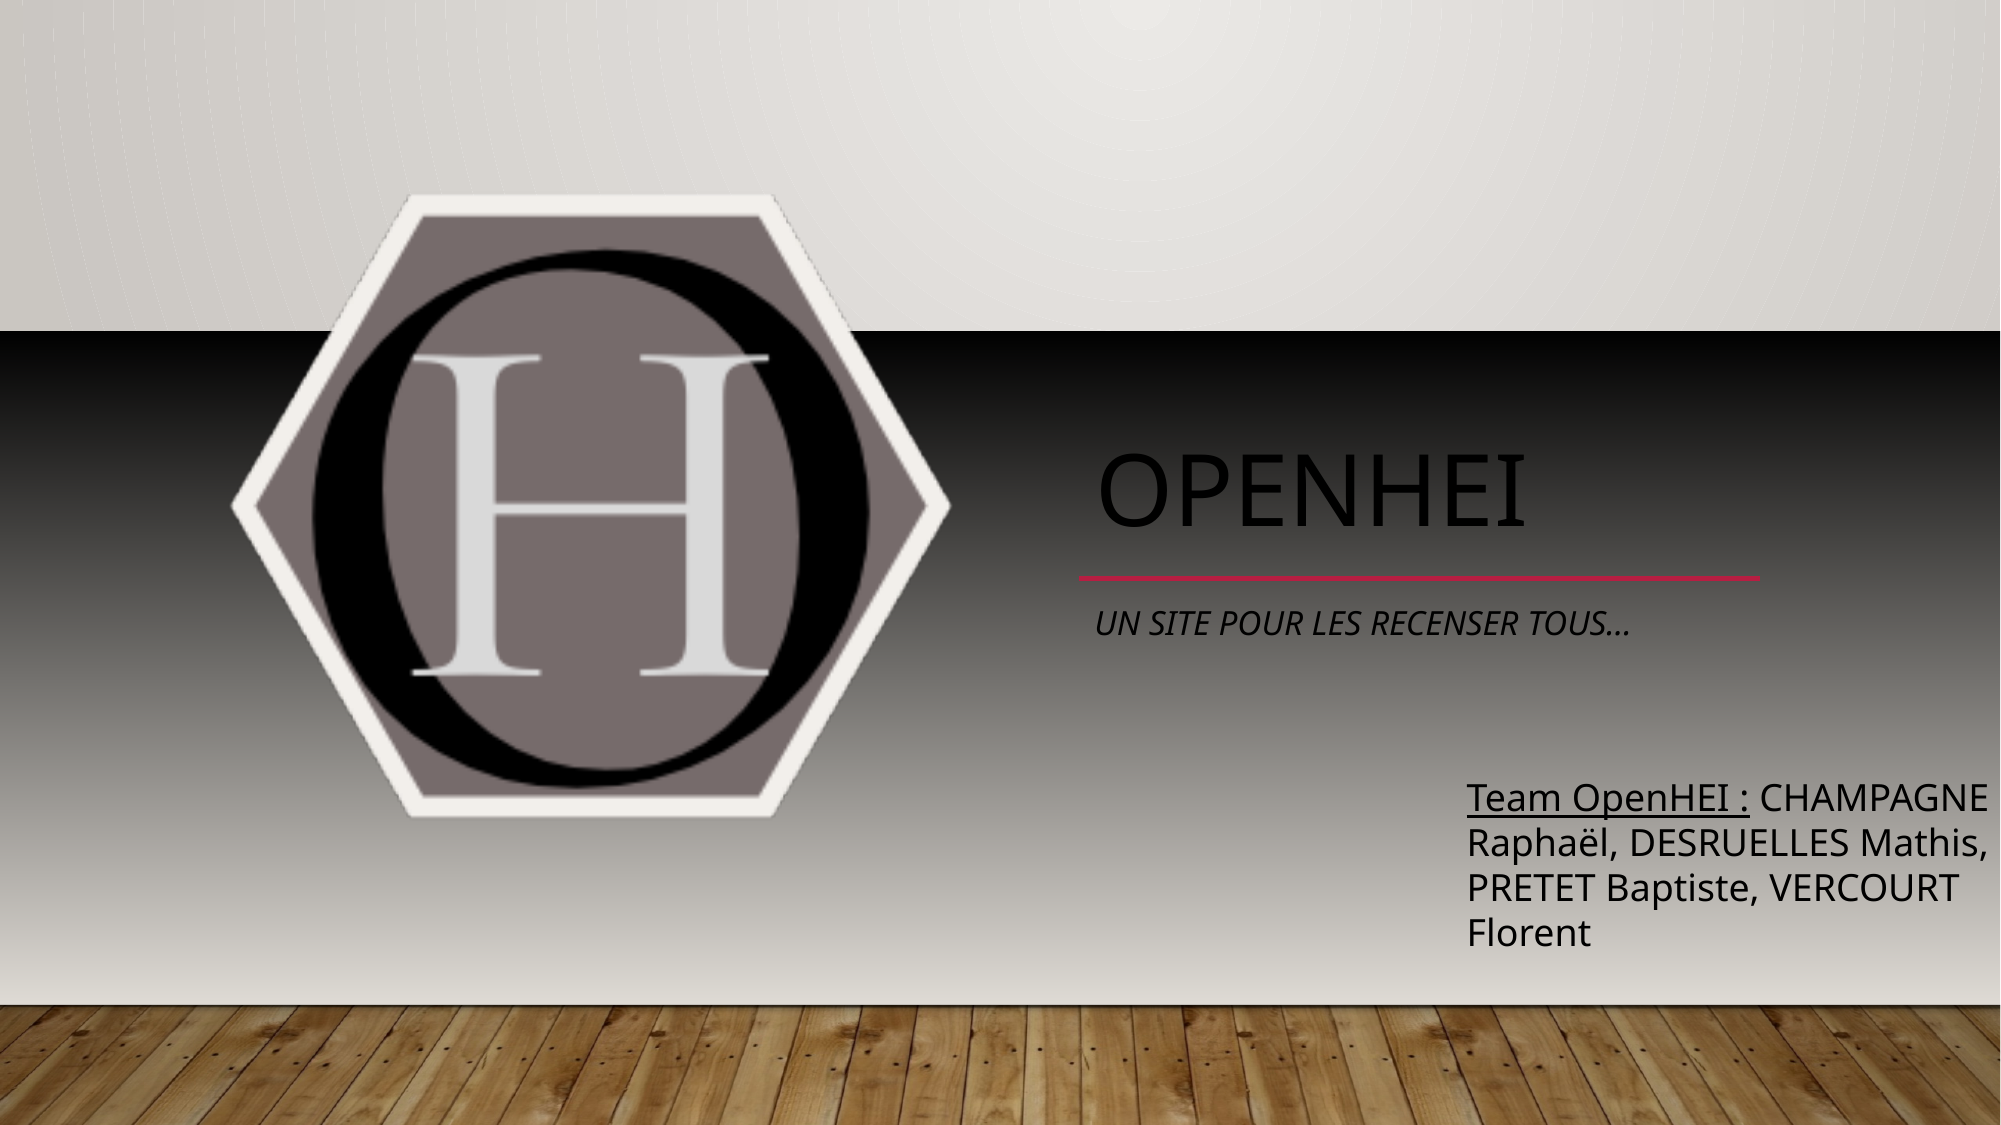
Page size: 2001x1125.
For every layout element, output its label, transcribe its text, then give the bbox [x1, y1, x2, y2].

text_box Team OpenHEI : CHAMPAGNE Raphaël, DESRUELLES Mathis, PRETET Baptiste, VERCOURT Florent [1451, 766, 2000, 919]
picture [209, 132, 975, 897]
text_box [0, 0, 2000, 1005]
picture [0, 1005, 2000, 1125]
title OpenHEI [1080, 158, 1762, 549]
subtitle Un site pour les recenser tous… [1079, 578, 1763, 843]
